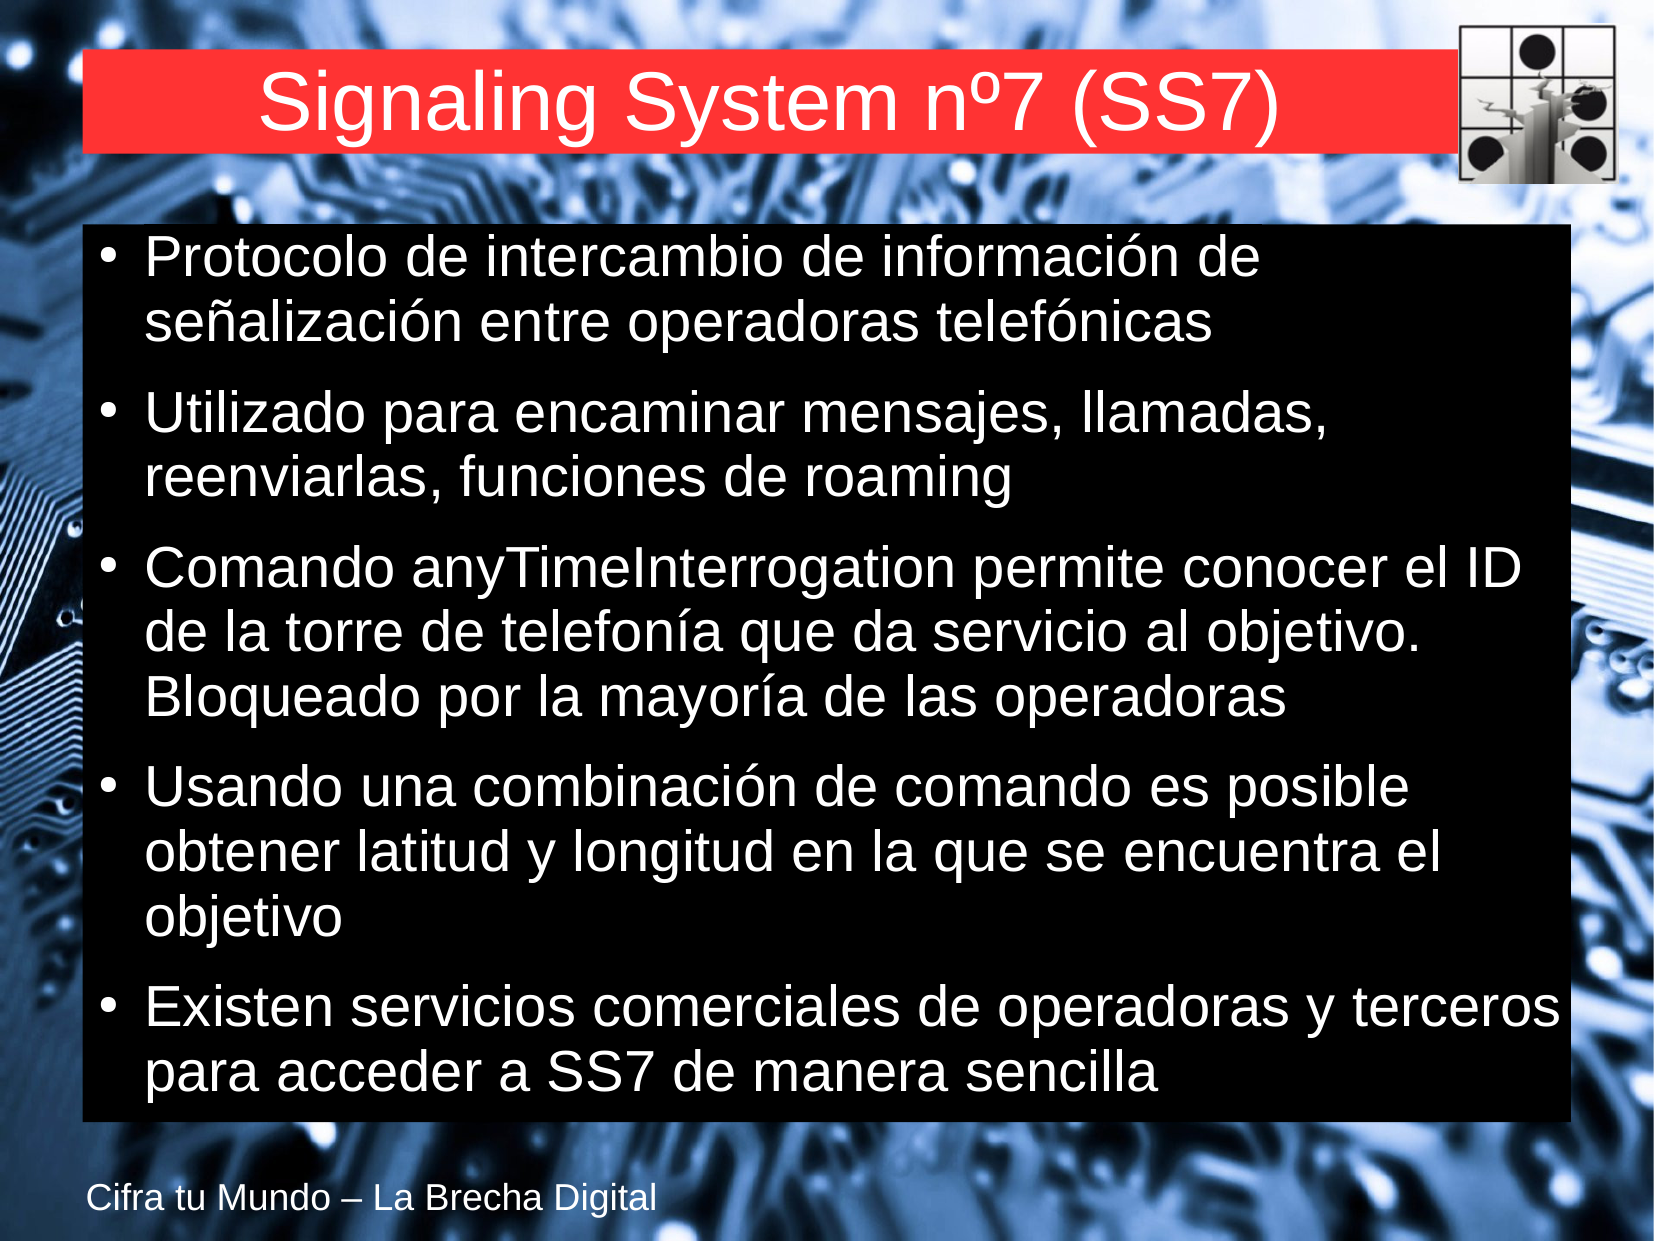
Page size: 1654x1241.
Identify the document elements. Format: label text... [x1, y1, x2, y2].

list Protocolo de intercambio de información de señalización entre operadoras telefónicas Utilizado para encaminar mensajes, llamadas, reenviarlas, funciones de roaming Comando anyTimeInterrogation permite conocer el ID de la torre de telefonía que da servicio al objetivo. Bloqueado por la mayoría de las operadoras Usando una combinación de comando es posible obtener latitud y longitud en la que se encuentra el objetivo Existen servicios comerciales de operadoras y terceros para acceder a SS7 de manera sencilla [82, 224, 1571, 1123]
picture [0, 0, 1654, 1241]
title Signaling System nº7 (SS7) [82, 49, 1458, 154]
text_box Cifra tu Mundo – La Brecha Digital [70, 1169, 1453, 1226]
